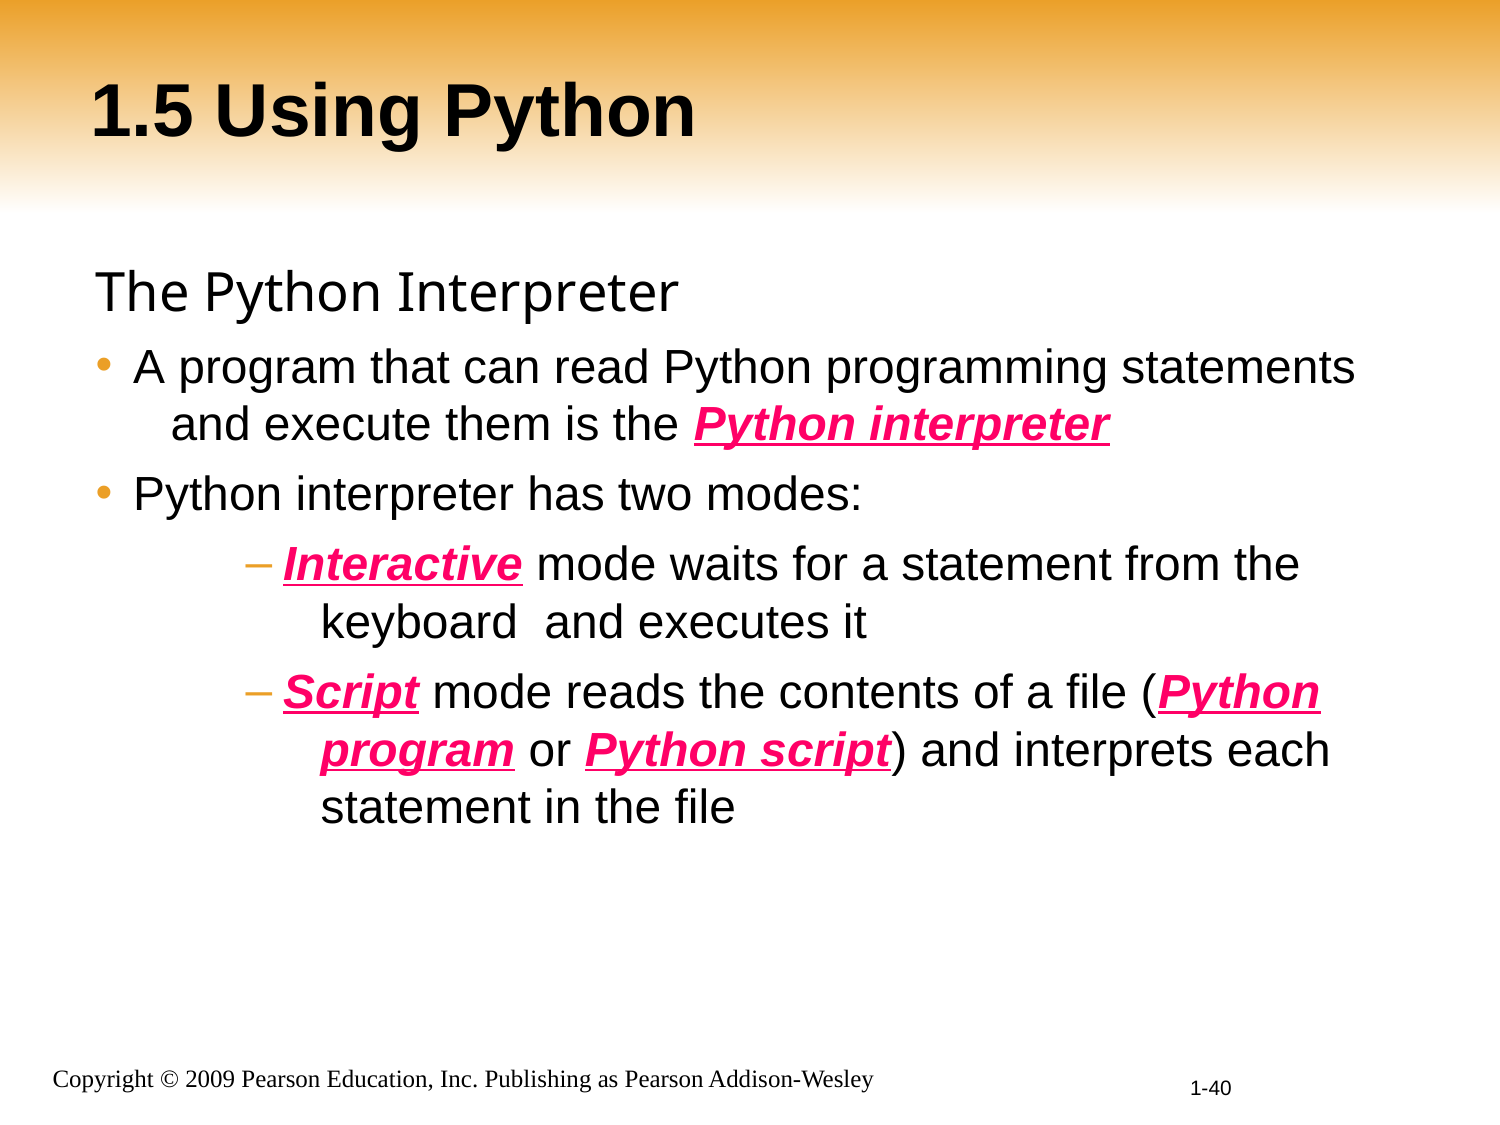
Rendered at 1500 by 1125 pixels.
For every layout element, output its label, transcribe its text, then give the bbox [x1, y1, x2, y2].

title 1.5 Using Python [75, 12, 1438, 201]
text_box 1- [1175, 1049, 1488, 1125]
list The Python Interpreter A program that can read Python programming statements and execute them is the Python interpreter Python interpreter has two modes: Interactive mode waits for a statement from the keyboard and executes it Script mode reads the contents of a file (Python program or Python script) and interprets each statement in the file [62, 249, 1388, 901]
